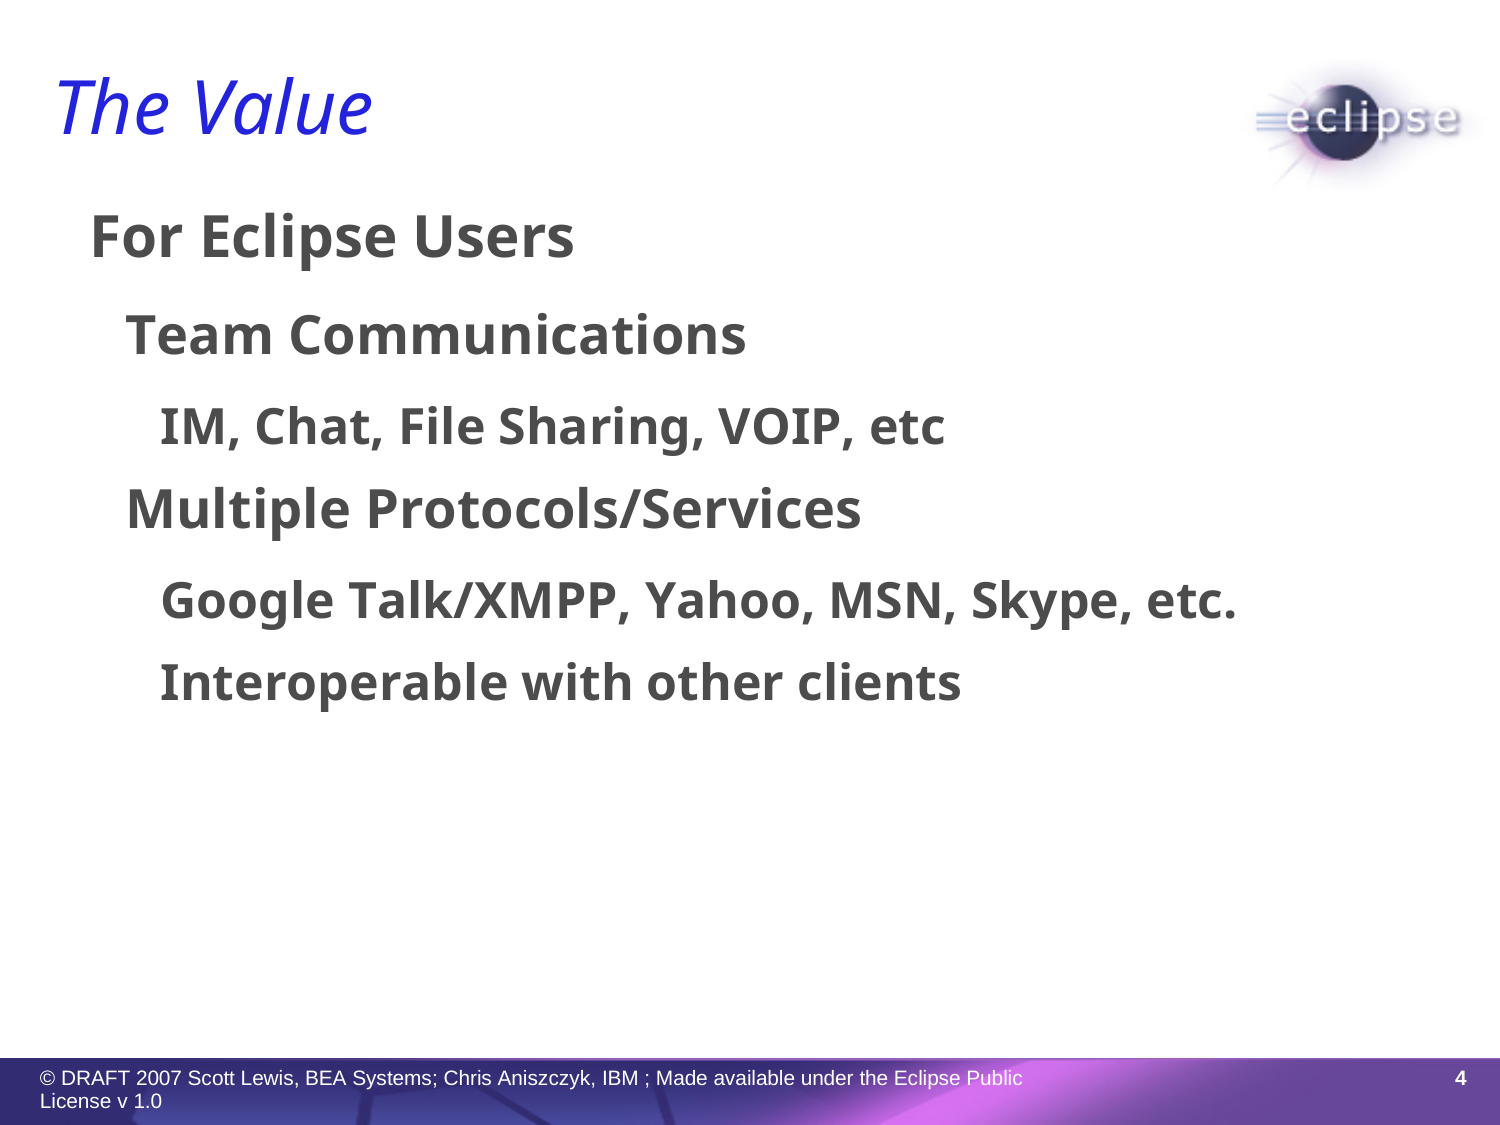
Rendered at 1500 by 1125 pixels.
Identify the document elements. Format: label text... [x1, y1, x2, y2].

title The Value [37, 53, 1234, 151]
list For Eclipse Users Team Communications IM, Chat, File Sharing, VOIP, etc Multiple Protocols/Services Google Talk/XMPP, Yahoo, MSN, Skype, etc. Interoperable with other clients [75, 187, 1389, 1051]
picture [0, 1058, 1500, 1125]
picture [1222, 60, 1500, 191]
